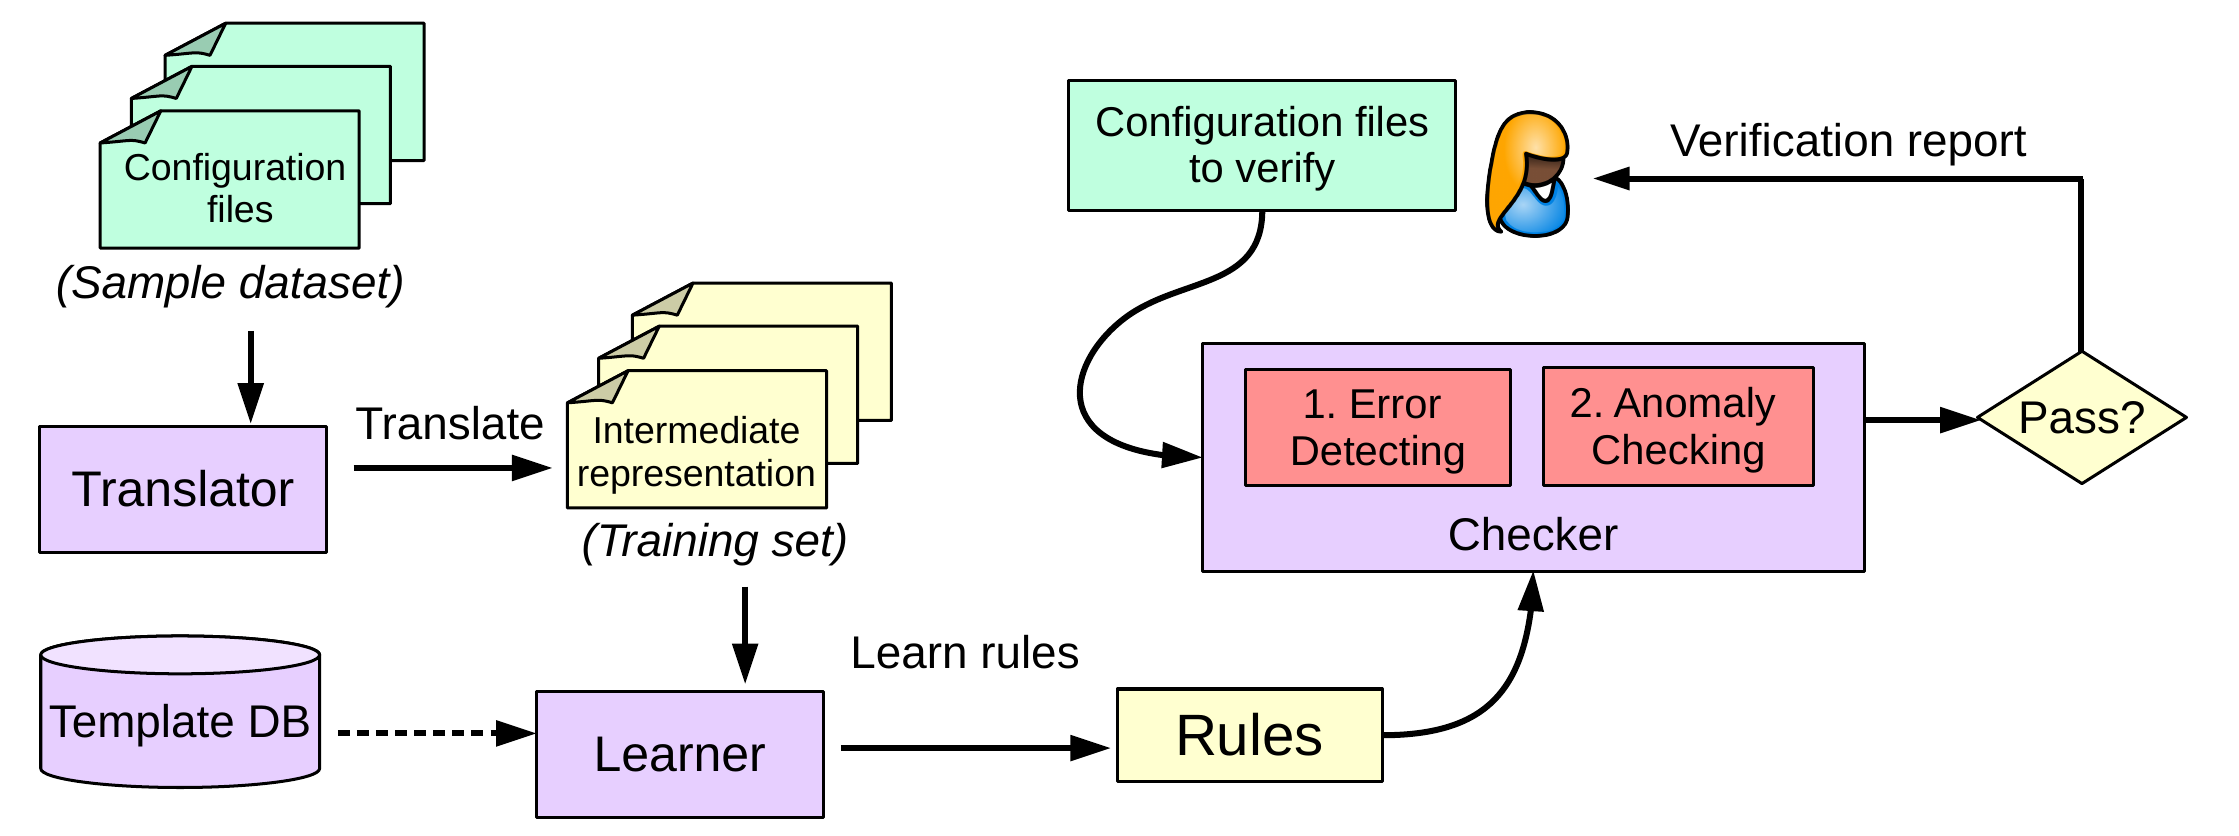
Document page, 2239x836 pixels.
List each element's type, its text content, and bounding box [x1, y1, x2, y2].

text_box Configuration files to verify [1068, 80, 1456, 211]
text_box Learner [536, 691, 824, 818]
text_box Learn rules [835, 619, 1186, 686]
text_box 2. Anomaly Checking [1543, 367, 1814, 486]
text_box Intermediate representation [546, 402, 847, 502]
text_box Verification report [1655, 107, 2084, 175]
text_box Rules [1117, 688, 1383, 782]
text_box Template DB [40, 656, 320, 788]
text_box Checker [1202, 343, 1865, 572]
text_box Configuration files [90, 138, 391, 238]
text_box (Training set) [566, 507, 977, 574]
text_box [109, 23, 425, 161]
text_box 1. Error Detecting [1245, 369, 1511, 486]
text_box Pass? [1977, 351, 2187, 484]
text_box [567, 502, 827, 507]
text_box [591, 283, 892, 464]
picture [1485, 110, 1570, 238]
text_box (Sample dataset) [41, 250, 451, 317]
text_box Translator [39, 426, 327, 553]
text_box Translate [340, 390, 691, 457]
text_box [100, 238, 360, 249]
